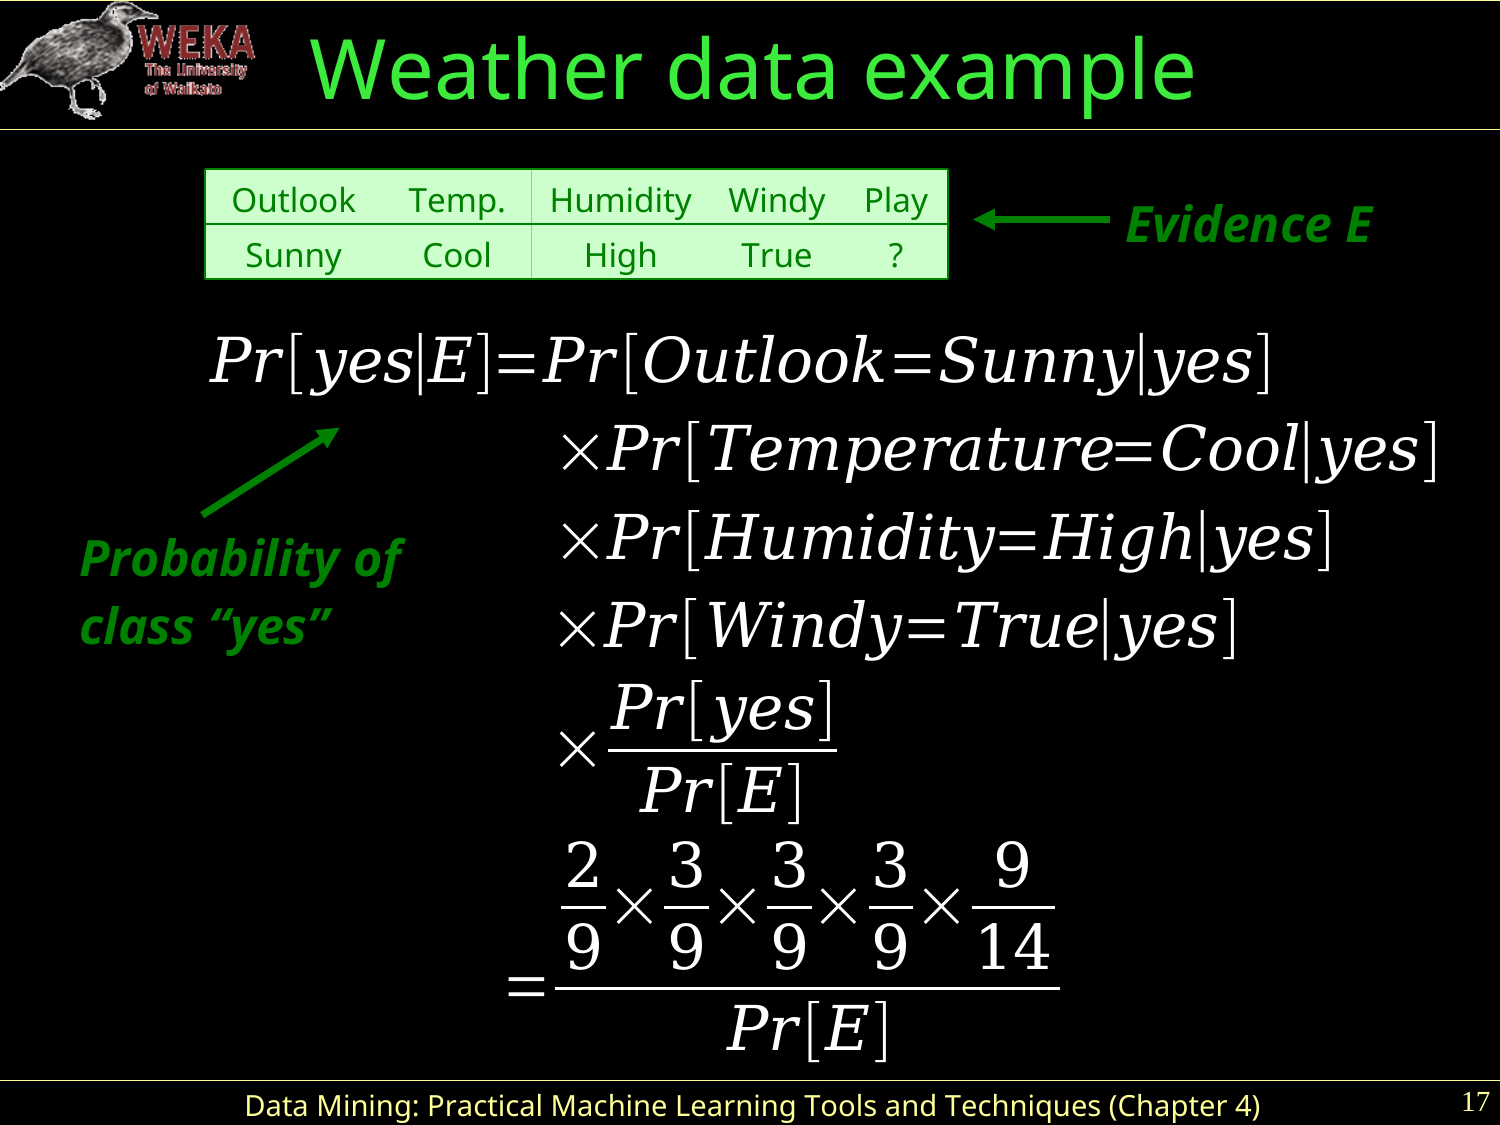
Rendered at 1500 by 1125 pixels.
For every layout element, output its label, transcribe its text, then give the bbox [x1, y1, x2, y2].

text_box Evidence E [1110, 181, 1388, 266]
text_box Temp. [384, 170, 532, 223]
text_box ? [844, 225, 947, 278]
title Weather data example [295, 0, 1500, 148]
chart [540, 672, 846, 827]
text_box Humidity [532, 170, 711, 223]
text_box Windy [711, 170, 844, 223]
text_box Cool [384, 225, 532, 278]
chart [542, 413, 1445, 488]
text_box Outlook [206, 170, 384, 223]
picture [0, 1, 266, 129]
text_box Probability of class “yes” [64, 515, 417, 668]
text_box True [711, 225, 844, 278]
chart [539, 590, 1244, 665]
text_box Sunny [206, 225, 384, 278]
text_box High [532, 225, 711, 278]
chart [204, 324, 1280, 399]
chart [488, 830, 1070, 1066]
chart [542, 501, 1341, 576]
text_box Play [844, 170, 947, 223]
